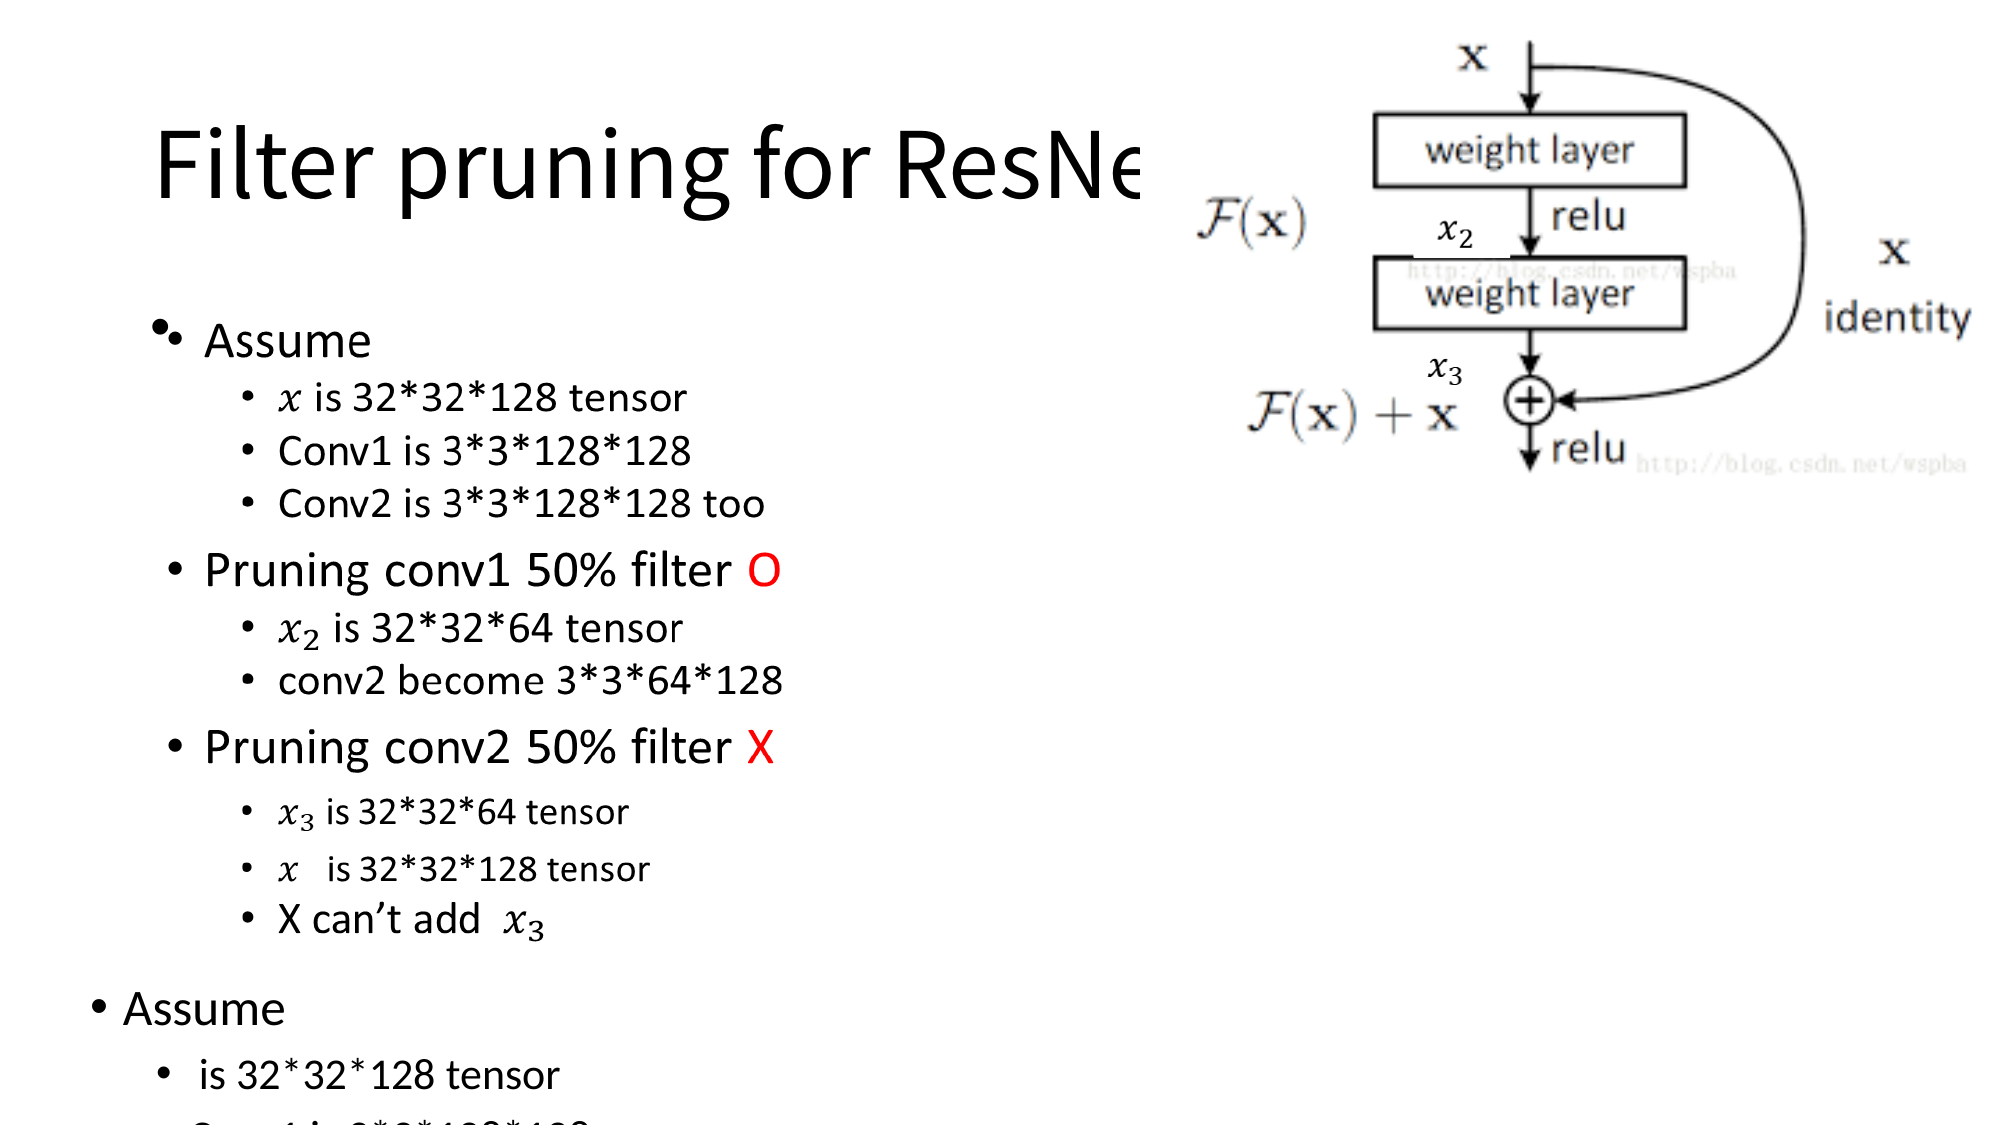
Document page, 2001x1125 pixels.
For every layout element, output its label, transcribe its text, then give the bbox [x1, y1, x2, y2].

list Assume is 32*32*128 tensor Conv1 is 3*3*128*128 Conv2 is 3*3*128*128 too Pruning conv1 50% filter O is 32*32*64 tensor conv2 become 3*3*64*128 Pruning conv2 50% filter X is 32*32*64 tensor is 32*32*128 tensor X can’t add [75, 973, 1801, 1125]
title Filter pruning for ResNet [137, 59, 1140, 278]
list [135, 291, 1860, 1006]
picture [1140, 25, 1983, 490]
text_box [1403, 334, 1501, 395]
text_box [1413, 196, 1511, 258]
